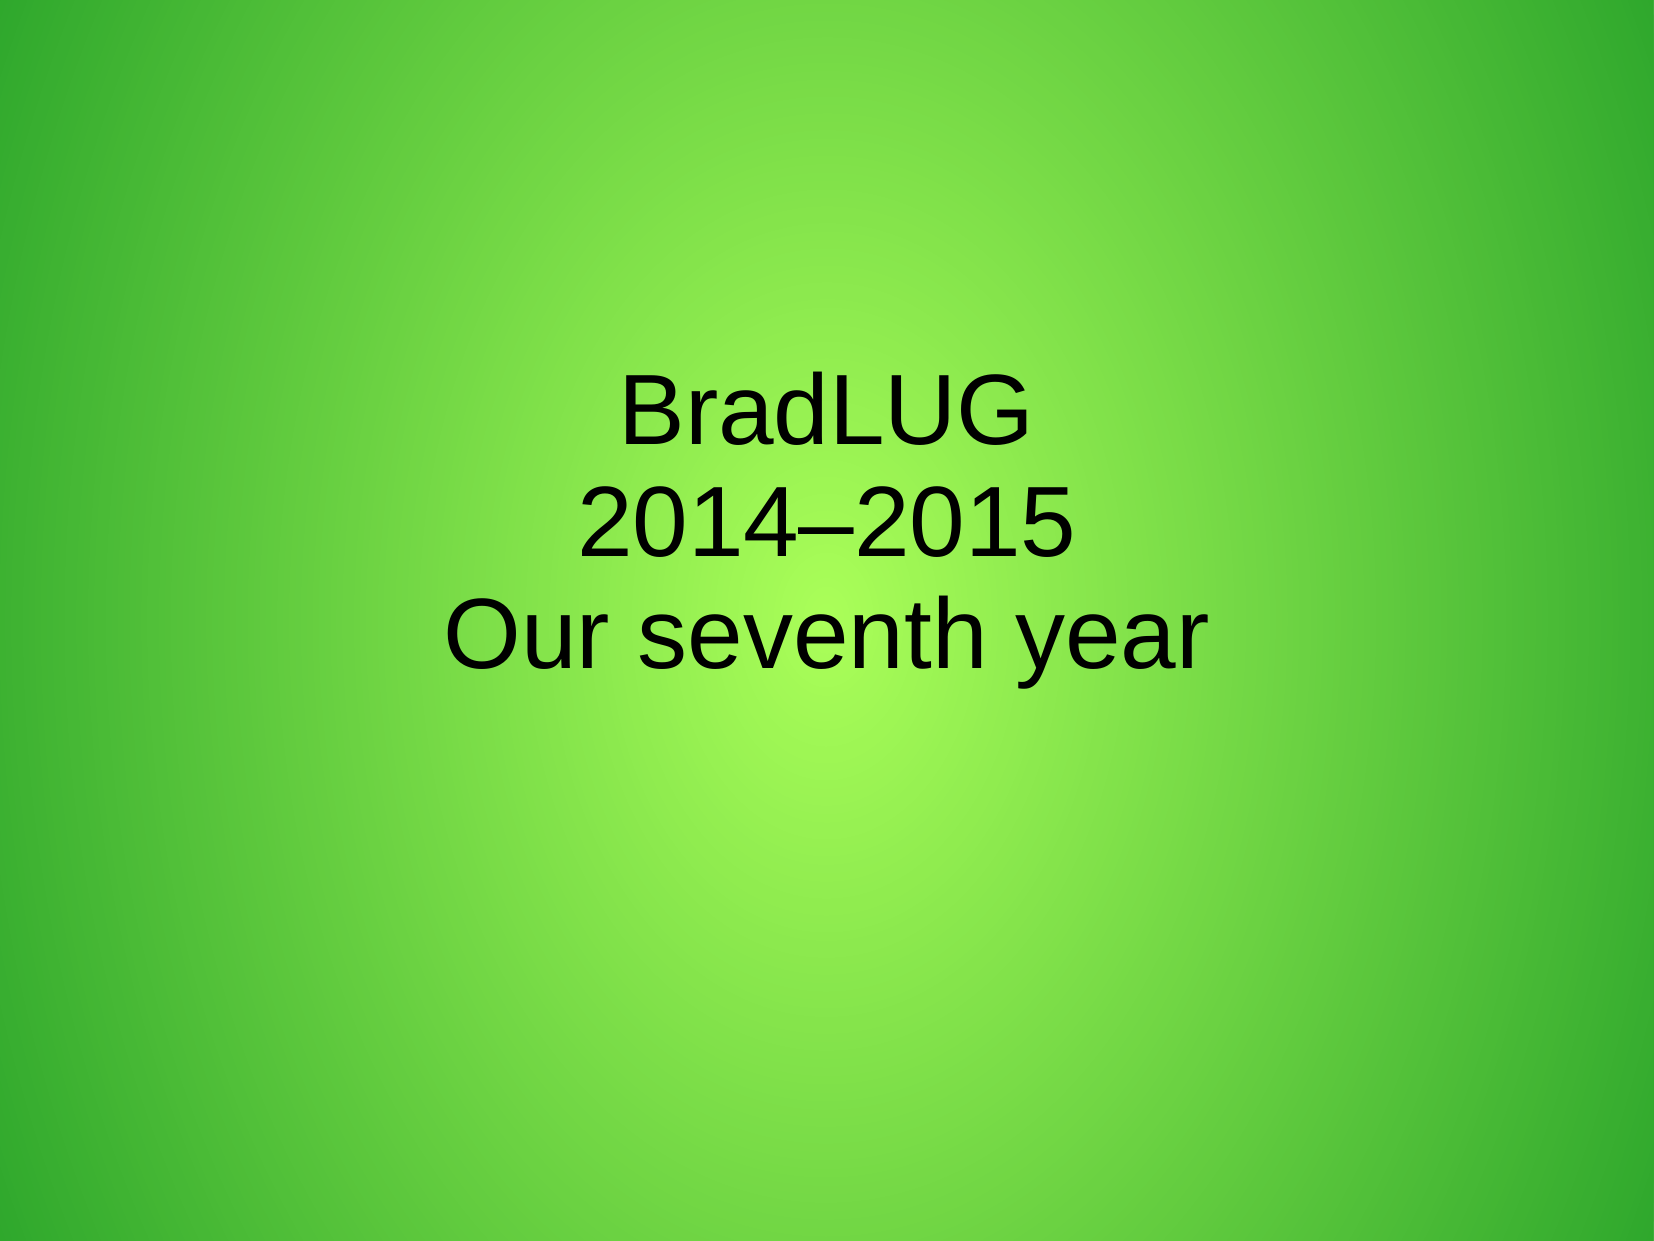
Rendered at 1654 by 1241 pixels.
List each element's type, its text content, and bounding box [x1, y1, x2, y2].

subtitle BradLUG 2014–2015 Our seventh year [82, 47, 1571, 997]
